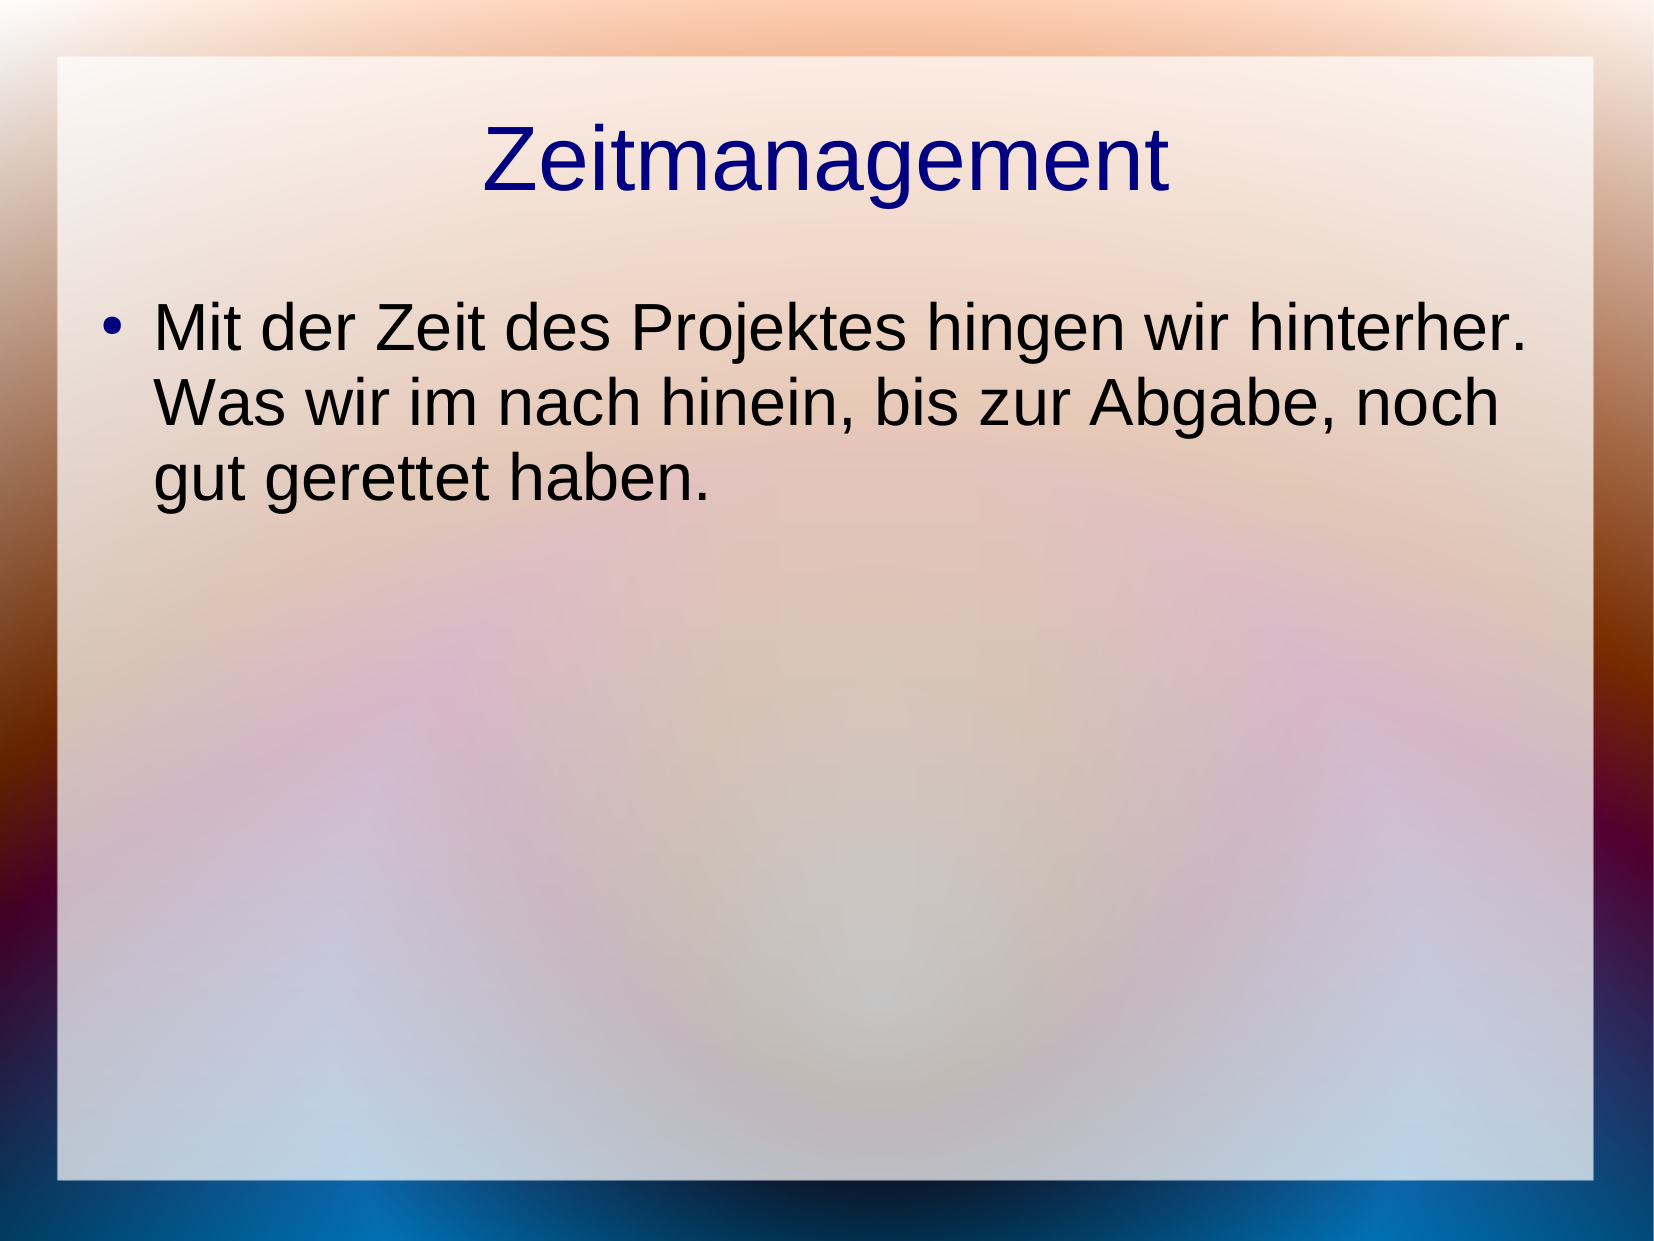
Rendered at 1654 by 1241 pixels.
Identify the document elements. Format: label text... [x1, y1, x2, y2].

title Zeitmanagement [82, 55, 1571, 263]
list Mit der Zeit des Projektes hingen wir hinterher. Was wir im nach hinein, bis zur Abgabe, noch gut gerettet haben. [82, 290, 1571, 1109]
picture [0, 0, 1654, 1241]
